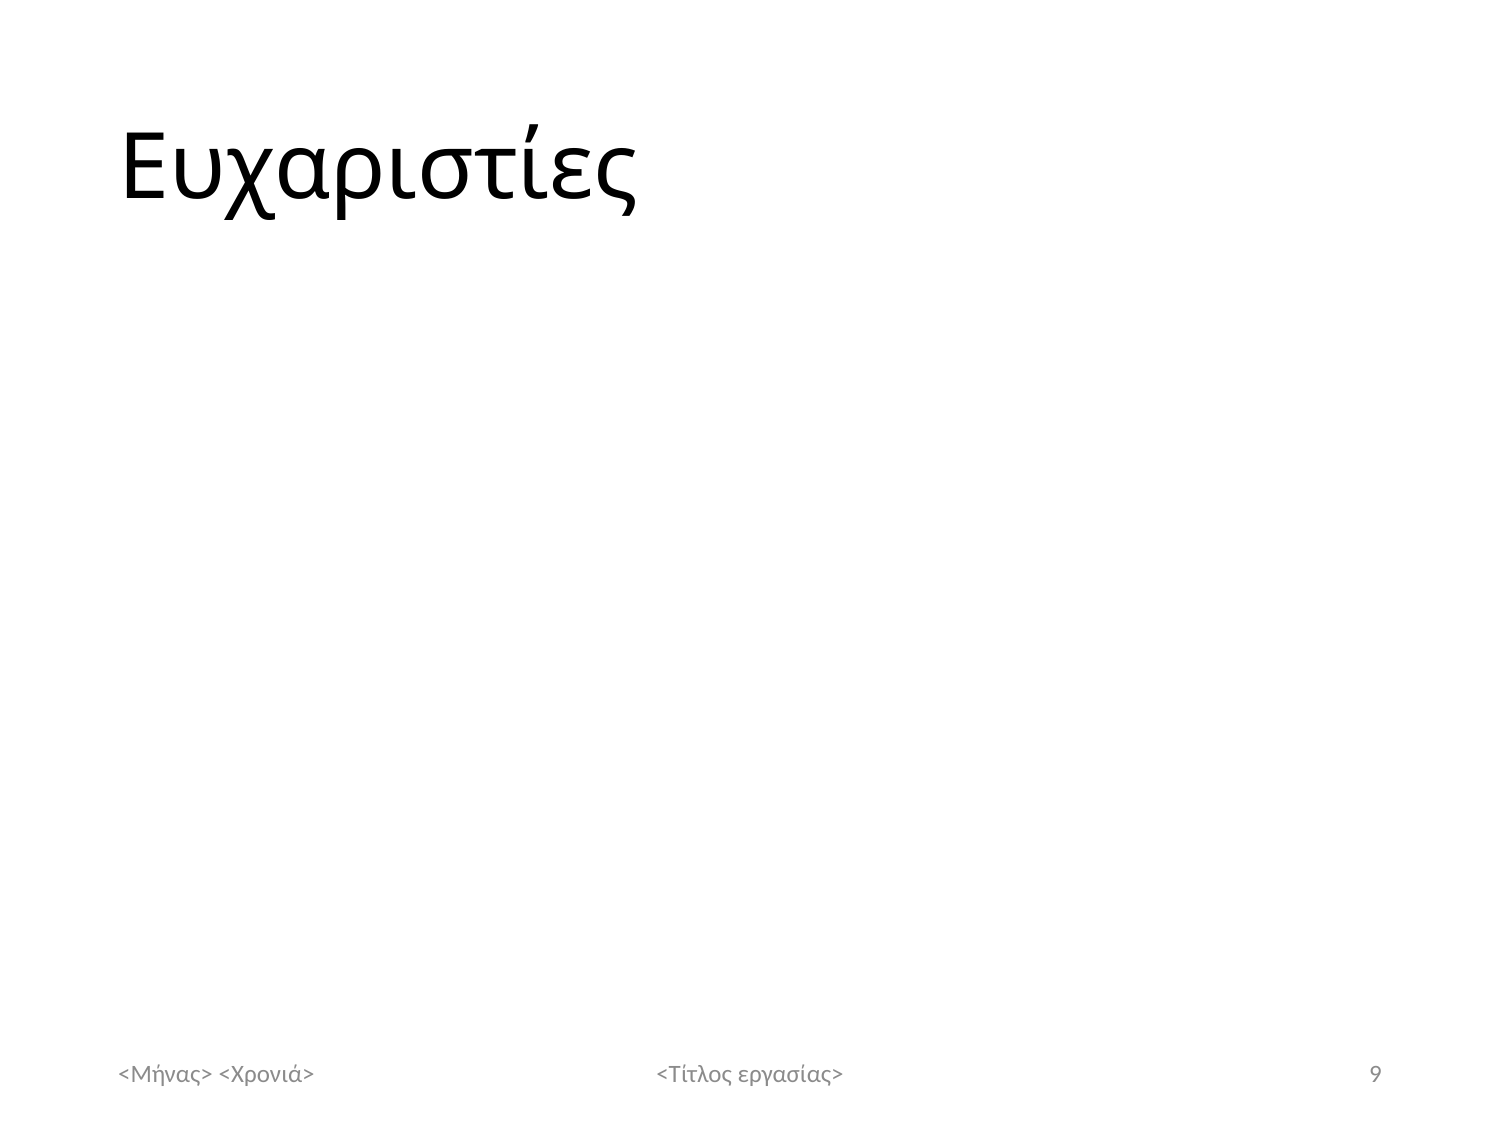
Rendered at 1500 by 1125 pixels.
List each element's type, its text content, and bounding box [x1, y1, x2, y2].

footer <Τίτλος εργασίας> [496, 1042, 1004, 1103]
slide_number <Μήνας> <Χρονιά> [103, 1042, 441, 1103]
slide_number <number> [1059, 1042, 1397, 1103]
title Ευχαριστίες [103, 59, 1397, 278]
